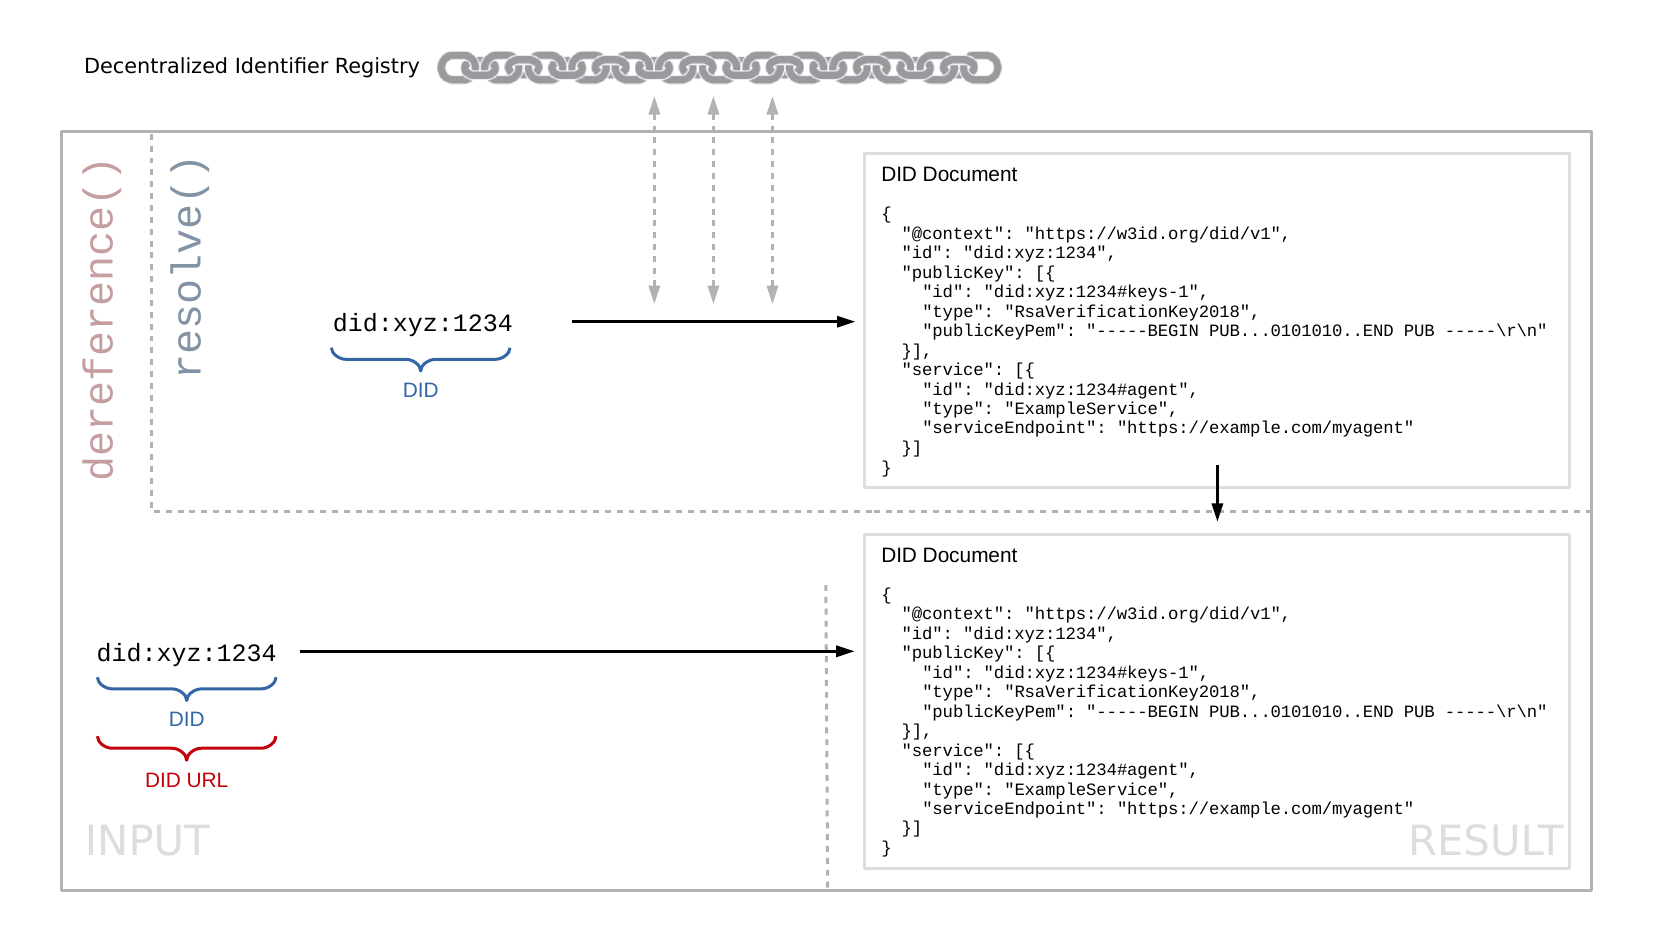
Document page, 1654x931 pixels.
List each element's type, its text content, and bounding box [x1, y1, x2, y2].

text_box INPUT [70, 809, 454, 874]
text_box DID Document { "@context": "https://w3id.org/did/v1", "id": "did:xyz:1234", "publicKey": [{ "id": "did:xyz:1234#keys-1", "type": "RsaVerificationKey2018", "publicKeyPem": "-----BEGIN PUB...0101010..END PUB -----\r\n" }], "service": [{ "id": "did:xyz:1234#agent", "type": "ExampleService", "serviceEndpoint": "https://example.com/myagent" }] } [864, 534, 1570, 869]
text_box Decentralized Identifier Registry [69, 46, 835, 103]
text_box DID [388, 370, 454, 428]
picture [424, 42, 1012, 92]
text_box resolve() [158, 103, 224, 395]
text_box DID [154, 700, 220, 754]
text_box dereference() [70, 112, 136, 496]
text_box RESULT [1194, 809, 1579, 874]
text_box DID Document { "@context": "https://w3id.org/did/v1", "id": "did:xyz:1234", "publicKey": [{ "id": "did:xyz:1234#keys-1", "type": "RsaVerificationKey2018", "publicKeyPem": "-----BEGIN PUB...0101010..END PUB -----\r\n" }], "service": [{ "id": "did:xyz:1234#agent", "type": "ExampleService", "serviceEndpoint": "https://example.com/myagent" }] } [864, 153, 1570, 488]
text_box DID URL [130, 761, 244, 809]
text_box DID [154, 750, 184, 758]
text_box DID [190, 750, 220, 758]
text_box did:xyz:1234 [81, 633, 848, 690]
text_box did:xyz:1234 [318, 303, 1084, 360]
